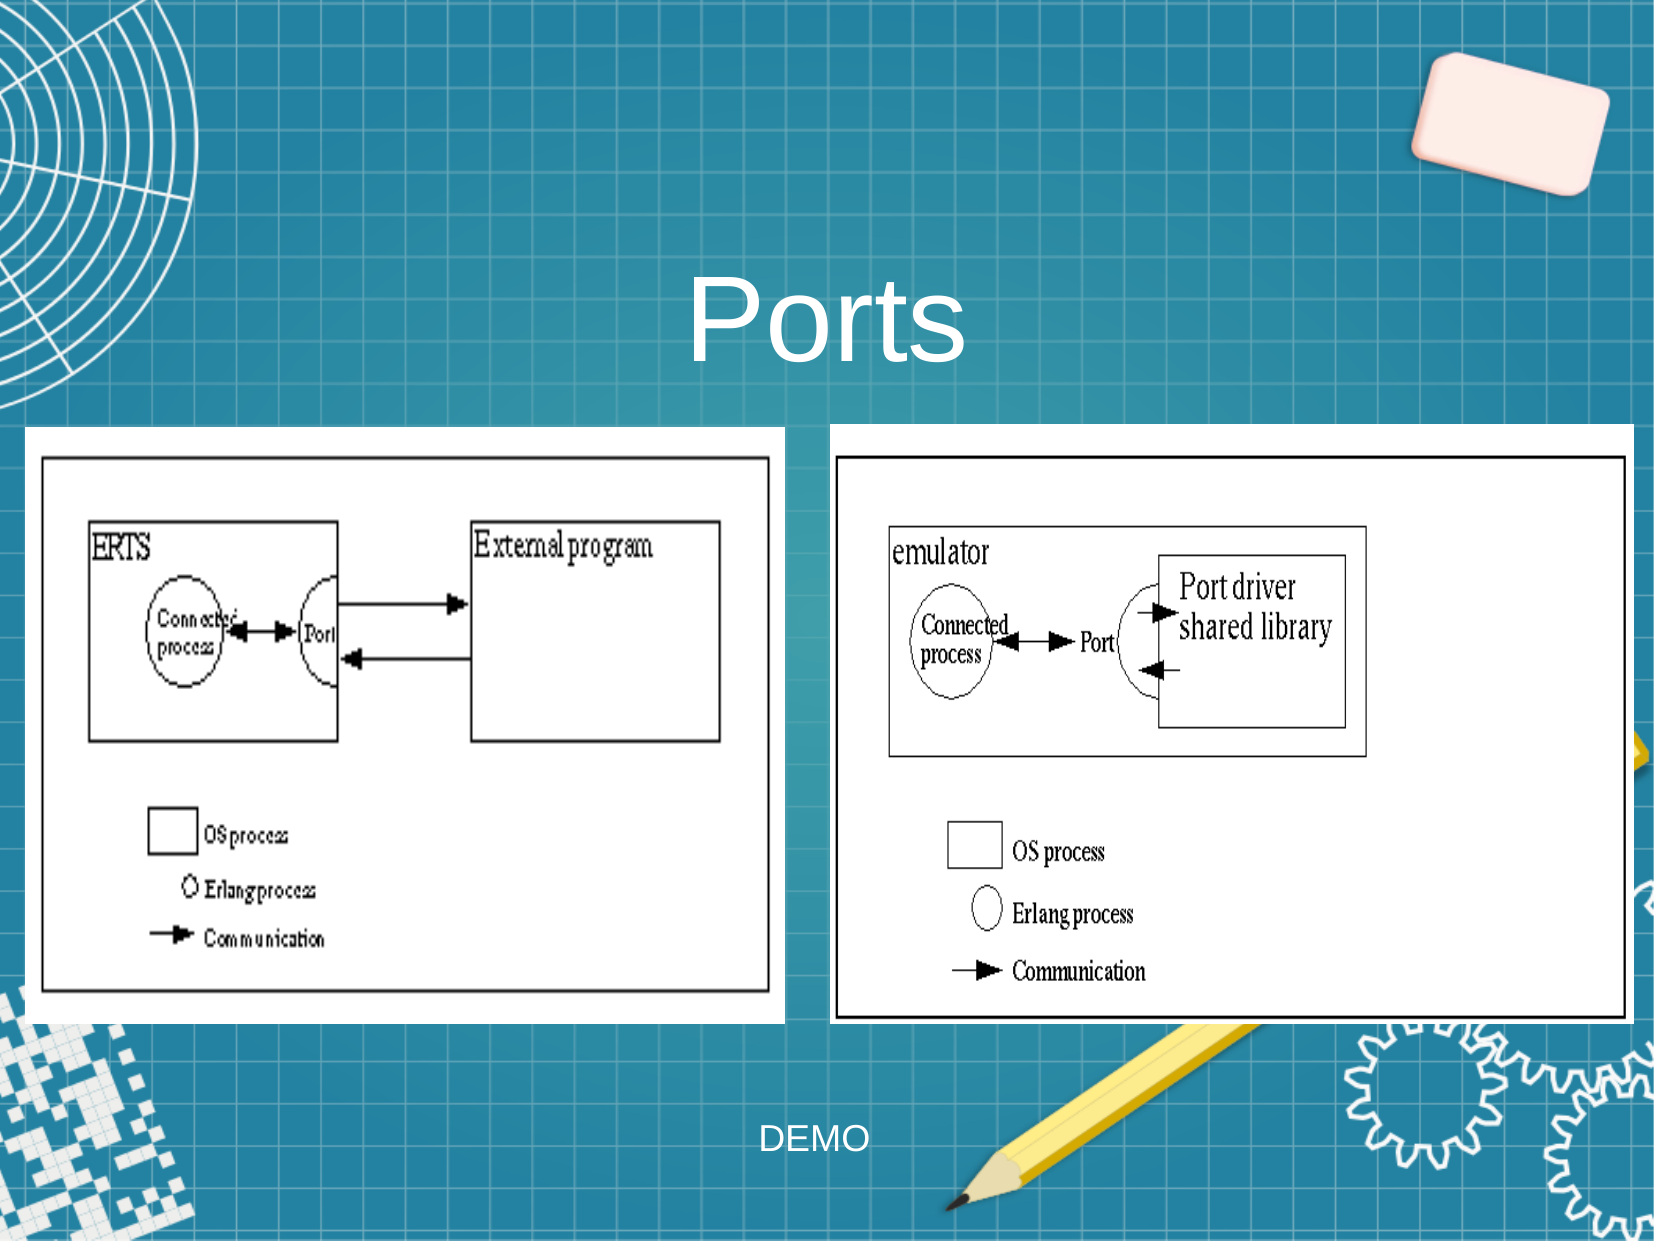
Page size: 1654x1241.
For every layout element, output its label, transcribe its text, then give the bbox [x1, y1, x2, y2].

text_box DEMO [475, 1110, 1154, 1167]
picture [0, 0, 1654, 1241]
title Ports [82, 177, 1571, 461]
